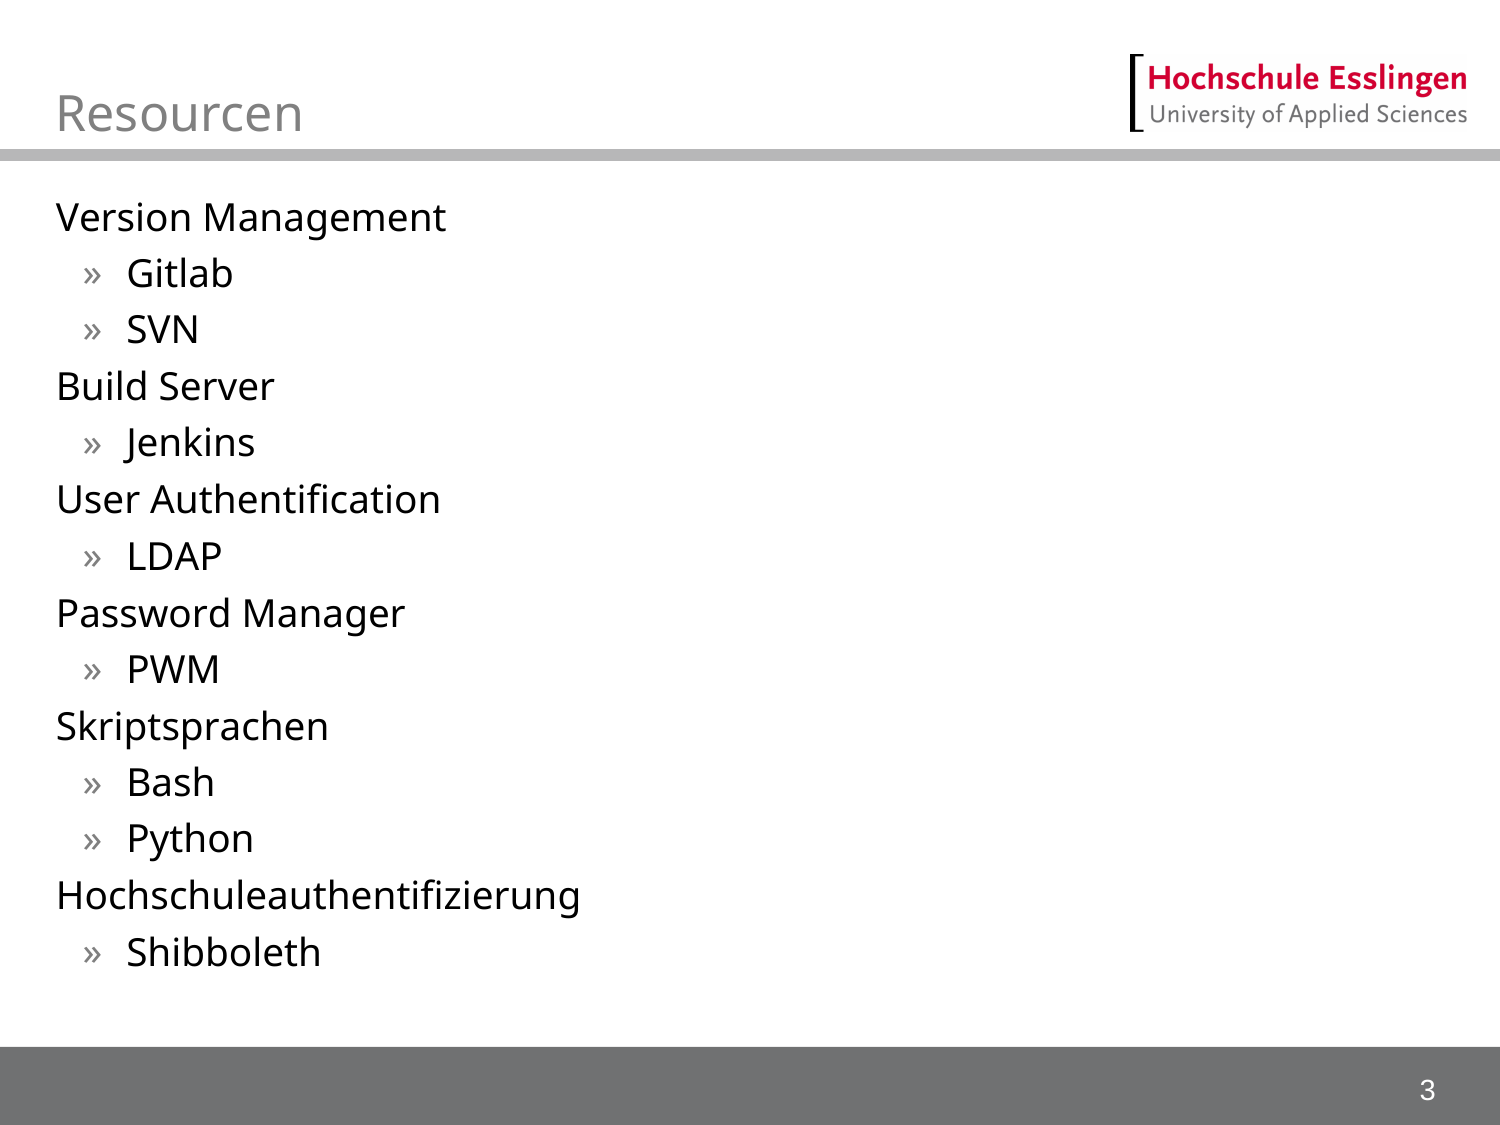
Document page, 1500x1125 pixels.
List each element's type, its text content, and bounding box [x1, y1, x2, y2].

picture [1130, 54, 1467, 132]
title Resourcen [41, 6, 1105, 149]
list Version Management Gitlab SVN Build Server Jenkins User Authentification LDAP Password Manager PWM Skriptsprachen Bash Python Hochschuleauthentifizierung Shibboleth [41, 184, 1447, 985]
